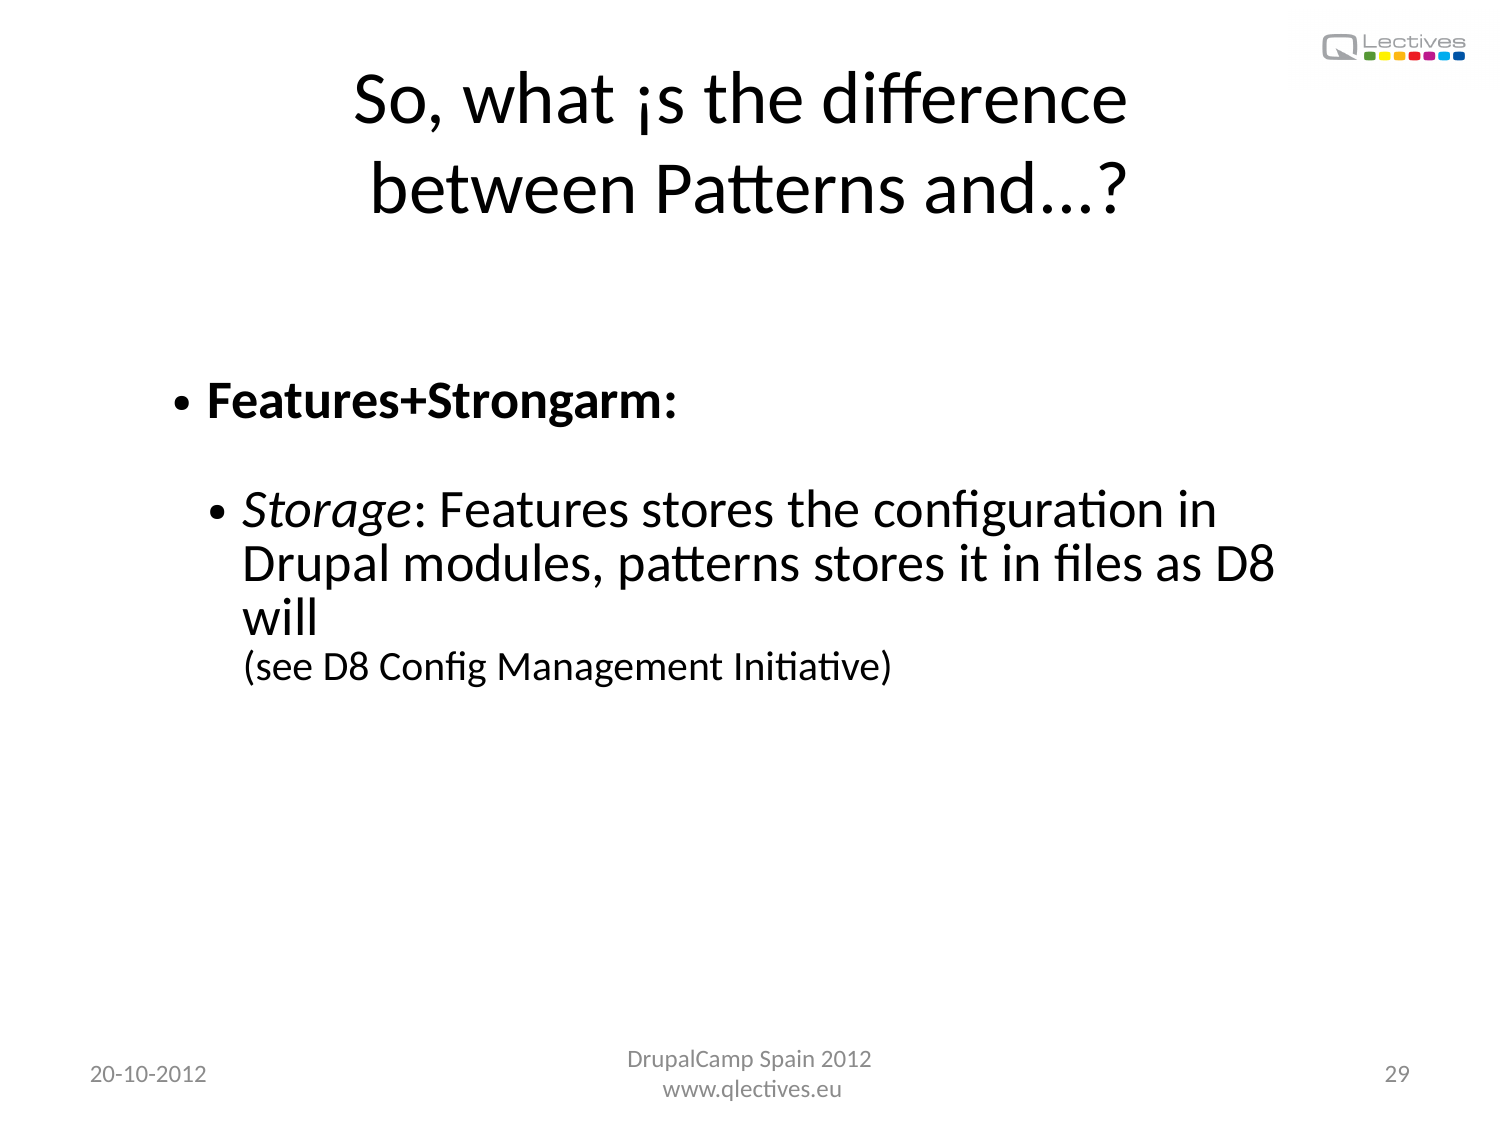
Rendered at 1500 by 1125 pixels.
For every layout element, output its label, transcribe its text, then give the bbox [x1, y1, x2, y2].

picture [1288, 9, 1500, 90]
text_box Features+Strongarm: Storage: Features stores the configuration in Drupal modules, patterns stores it in files as D8 will (see D8 Config Management Initiative) [157, 370, 1357, 812]
text_box So, what ¡s the difference between Patterns and...? [75, 45, 1425, 233]
text_box 20-10-2012 [74, 1042, 425, 1103]
text_box DrupalCamp Spain 2012 www.qlectives.eu [512, 1042, 988, 1103]
text_box <number> [1074, 1042, 1425, 1103]
